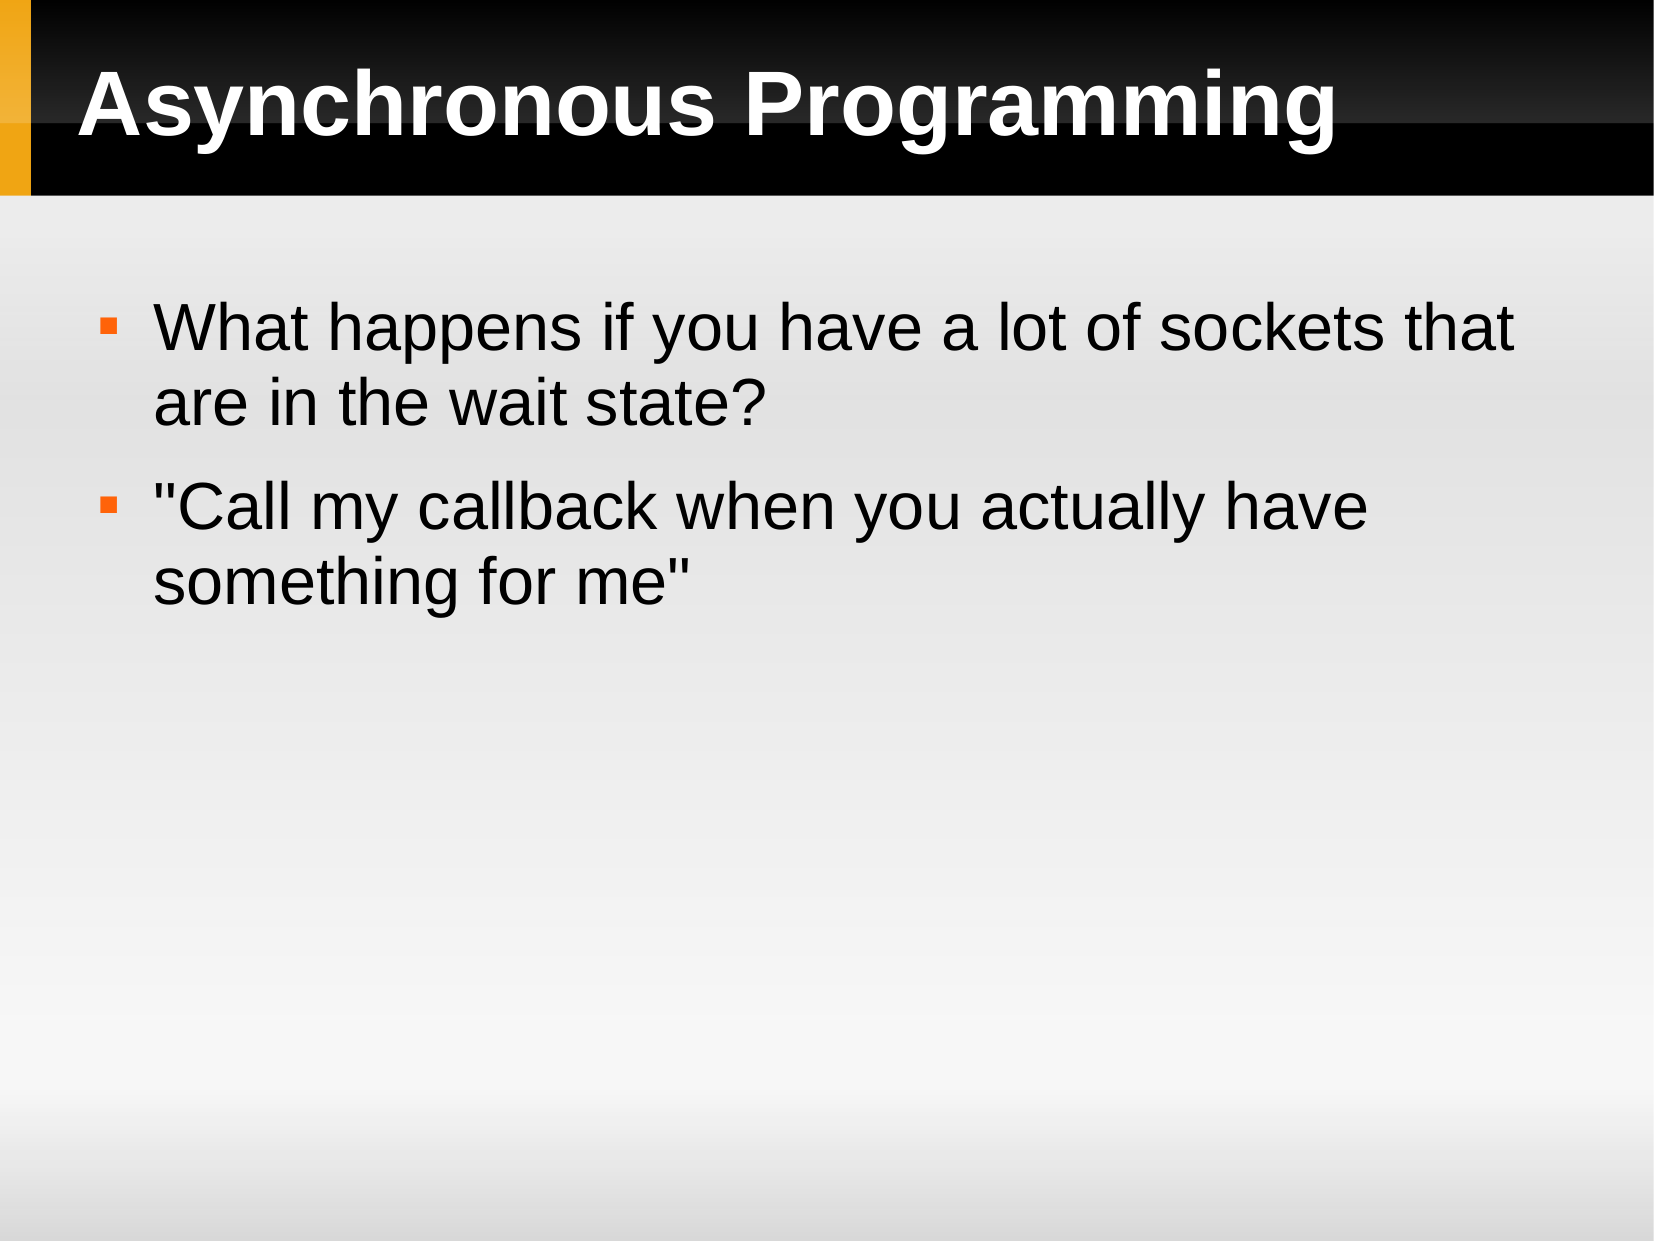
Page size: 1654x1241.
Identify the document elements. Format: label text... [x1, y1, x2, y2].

list What happens if you have a lot of sockets that are in the wait state? "Call my callback when you actually have something for me" [82, 290, 1571, 1109]
title Asynchronous Programming [76, 0, 1565, 208]
picture [0, 0, 1654, 1241]
